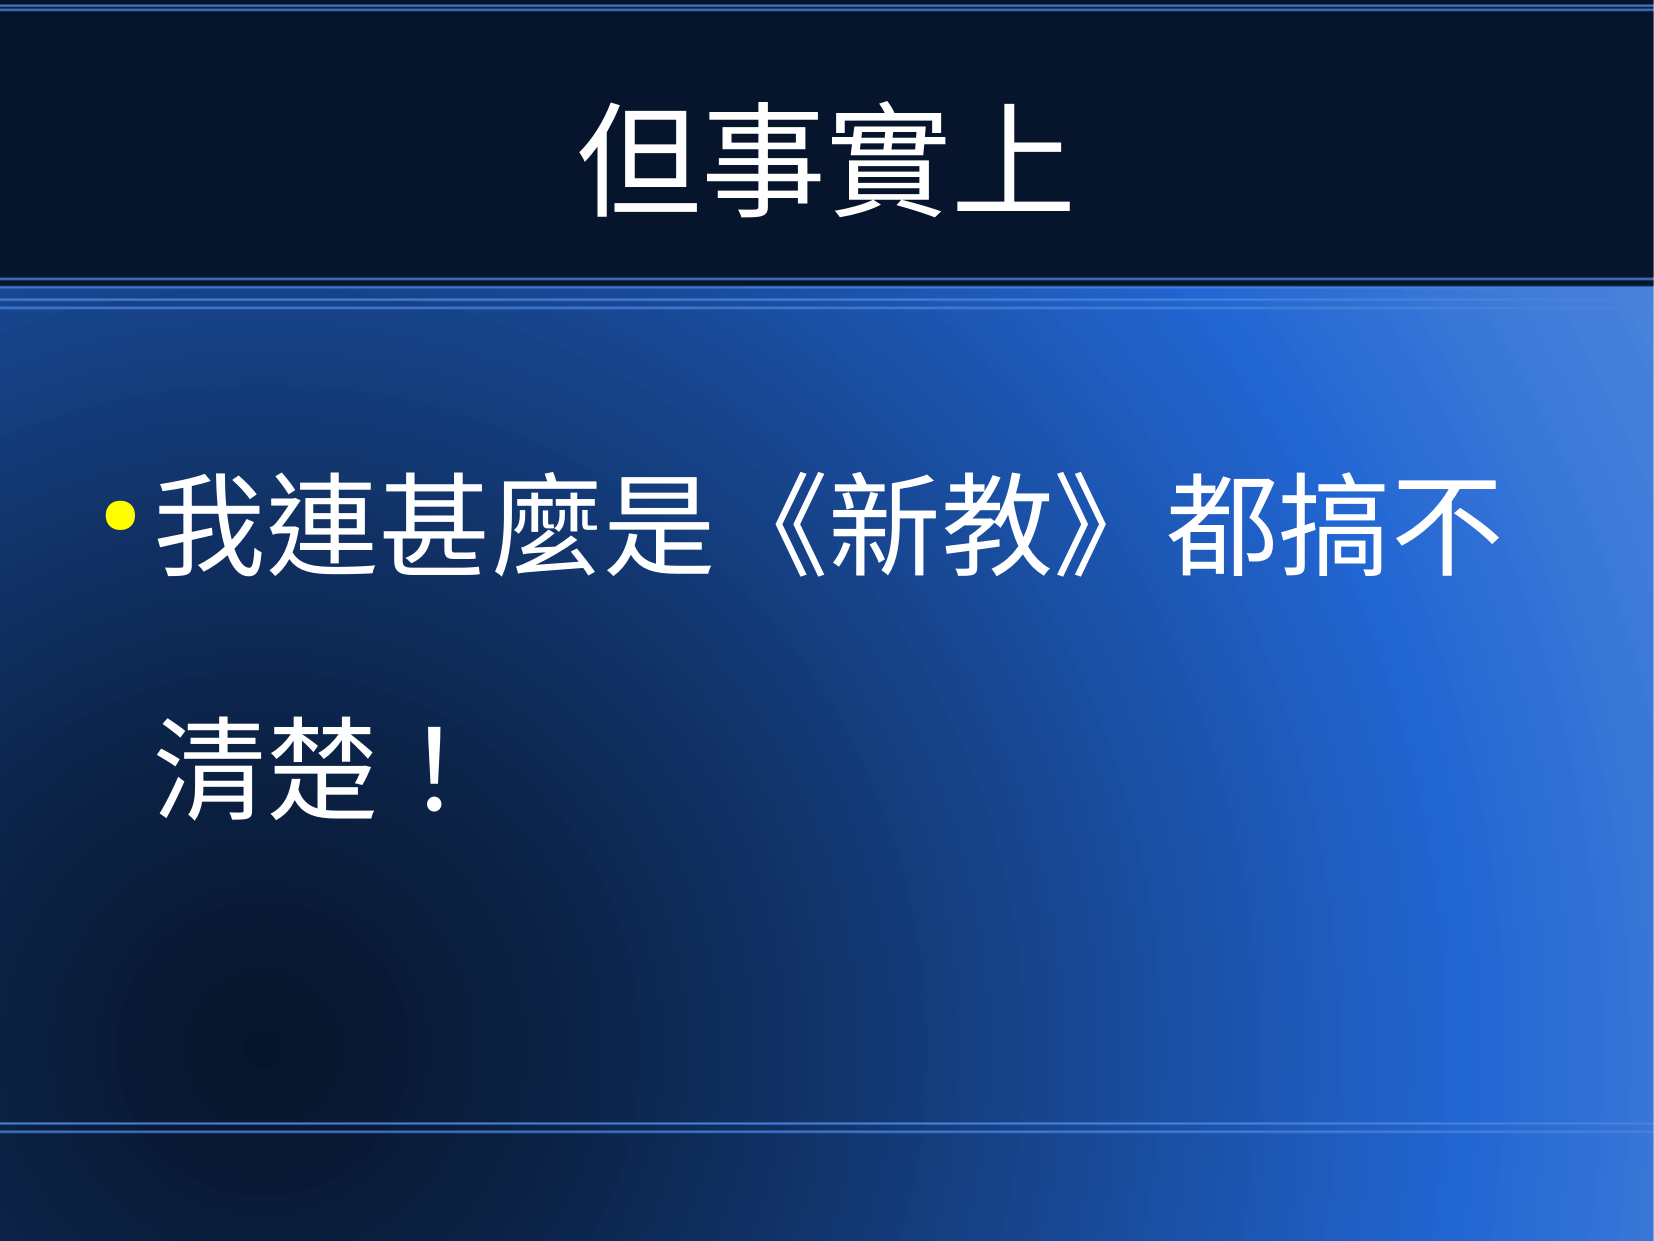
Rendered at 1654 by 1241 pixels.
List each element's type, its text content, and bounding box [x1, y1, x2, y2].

picture [0, 0, 1654, 1241]
list 我連甚麼是《新教》都搞不清楚！ [82, 355, 1571, 1241]
title 但事實上 [82, 49, 1571, 257]
